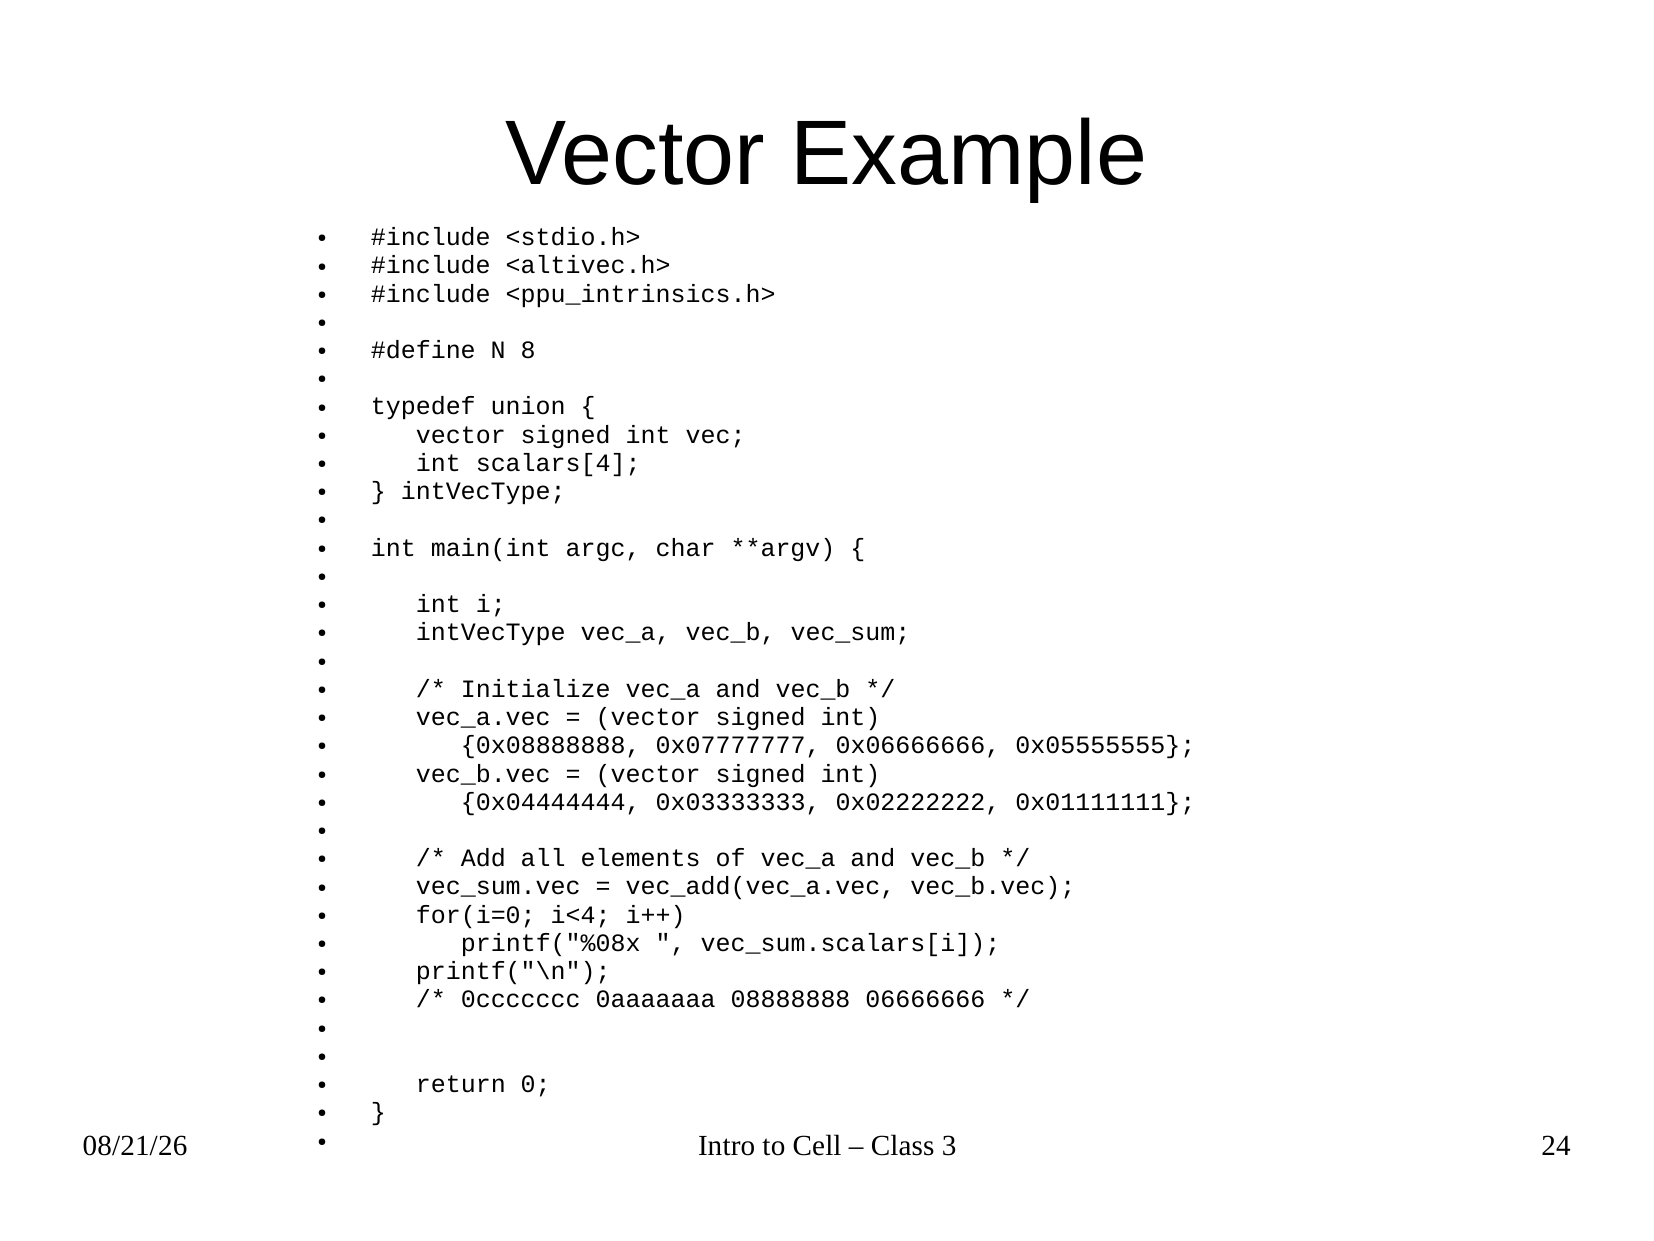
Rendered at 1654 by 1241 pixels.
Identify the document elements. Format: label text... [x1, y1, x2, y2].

list #include <stdio.h> #include <altivec.h> #include <ppu_intrinsics.h> #define N 8 typedef union { vector signed int vec; int scalars[4]; } intVecType; int main(int argc, char **argv) { int i; intVecType vec_a, vec_b, vec_sum; /* Initialize vec_a and vec_b */ vec_a.vec = (vector signed int) {0x08888888, 0x07777777, 0x06666666, 0x05555555}; vec_b.vec = (vector signed int) {0x04444444, 0x03333333, 0x02222222, 0x01111111}; /* Add all elements of vec_a and vec_b */ vec_sum.vec = vec_add(vec_a.vec, vec_b.vec); for(i=0; i<4; i++) printf("%08x ", vec_sum.scalars[i]); printf("\n"); /* 0ccccccc 0aaaaaaa 08888888 06666666 */ return 0; } [300, 225, 1343, 1108]
title Vector Example [82, 49, 1571, 257]
